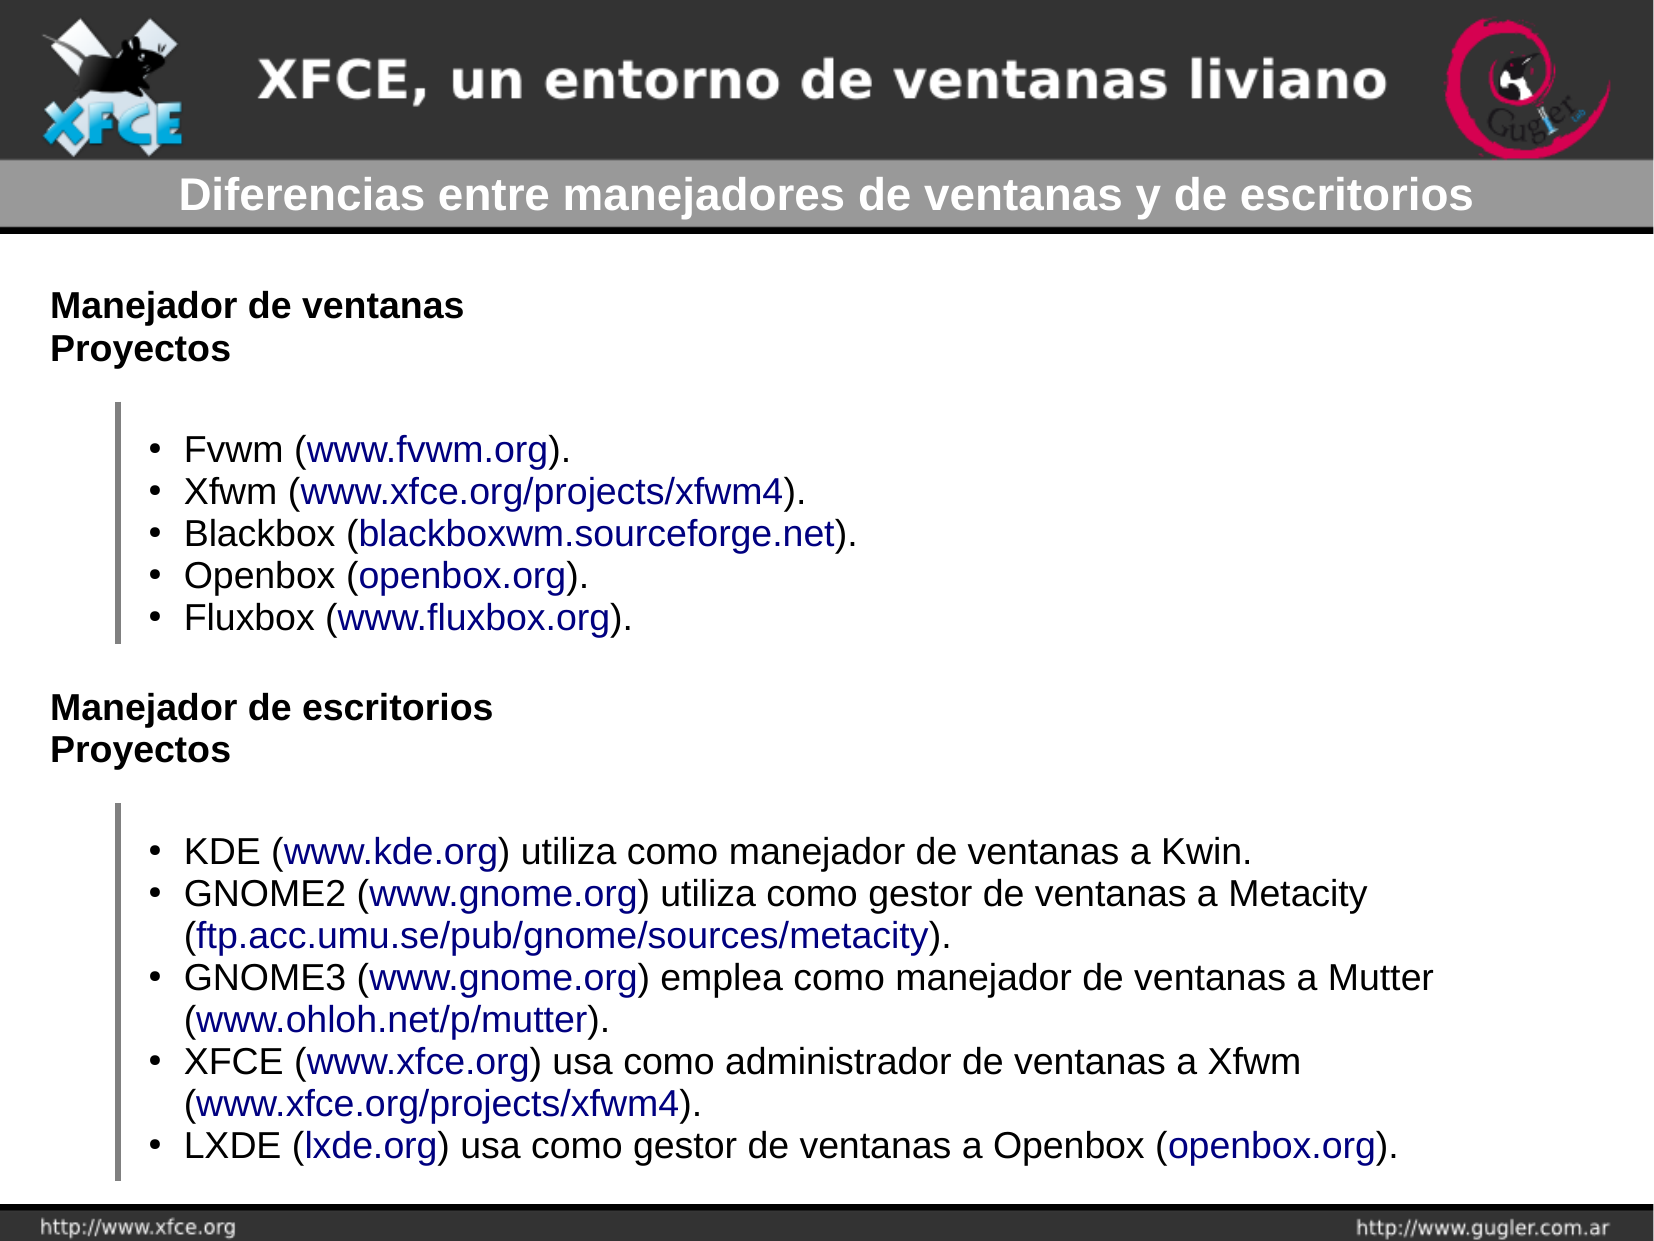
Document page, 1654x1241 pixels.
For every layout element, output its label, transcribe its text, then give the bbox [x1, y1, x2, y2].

text_box Manejador de ventanas Proyectos [35, 277, 1630, 377]
picture [0, 0, 1654, 161]
text_box KDE (www.kde.org) utiliza como manejador de ventanas a Kwin. GNOME2 (www.gnome.org) utiliza como gestor de ventanas a Metacity (ftp.acc.umu.se/pub/gnome/sources/metacity). GNOME3 (www.gnome.org) emplea como manejador de ventanas a Mutter (www.ohloh.net/p/mutter). XFCE (www.xfce.org) usa como administrador de ventanas a Xfwm (www.xfce.org/projects/xfwm4). LXDE (lxde.org) usa como gestor de ventanas a Openbox (openbox.org). [133, 823, 1619, 1174]
text_box Diferencias entre manejadores de ventanas y de escritorios [0, 161, 1654, 228]
text_box Manejador de escritorios Proyectos [35, 679, 1630, 778]
text_box Fvwm (www.fvwm.org). Xfwm (www.xfce.org/projects/xfwm4). Blackbox (blackboxwm.sourceforge.net). Openbox (openbox.org). Fluxbox (www.fluxbox.org). [133, 421, 1619, 647]
picture [0, 228, 1654, 234]
picture [0, 1204, 1654, 1241]
